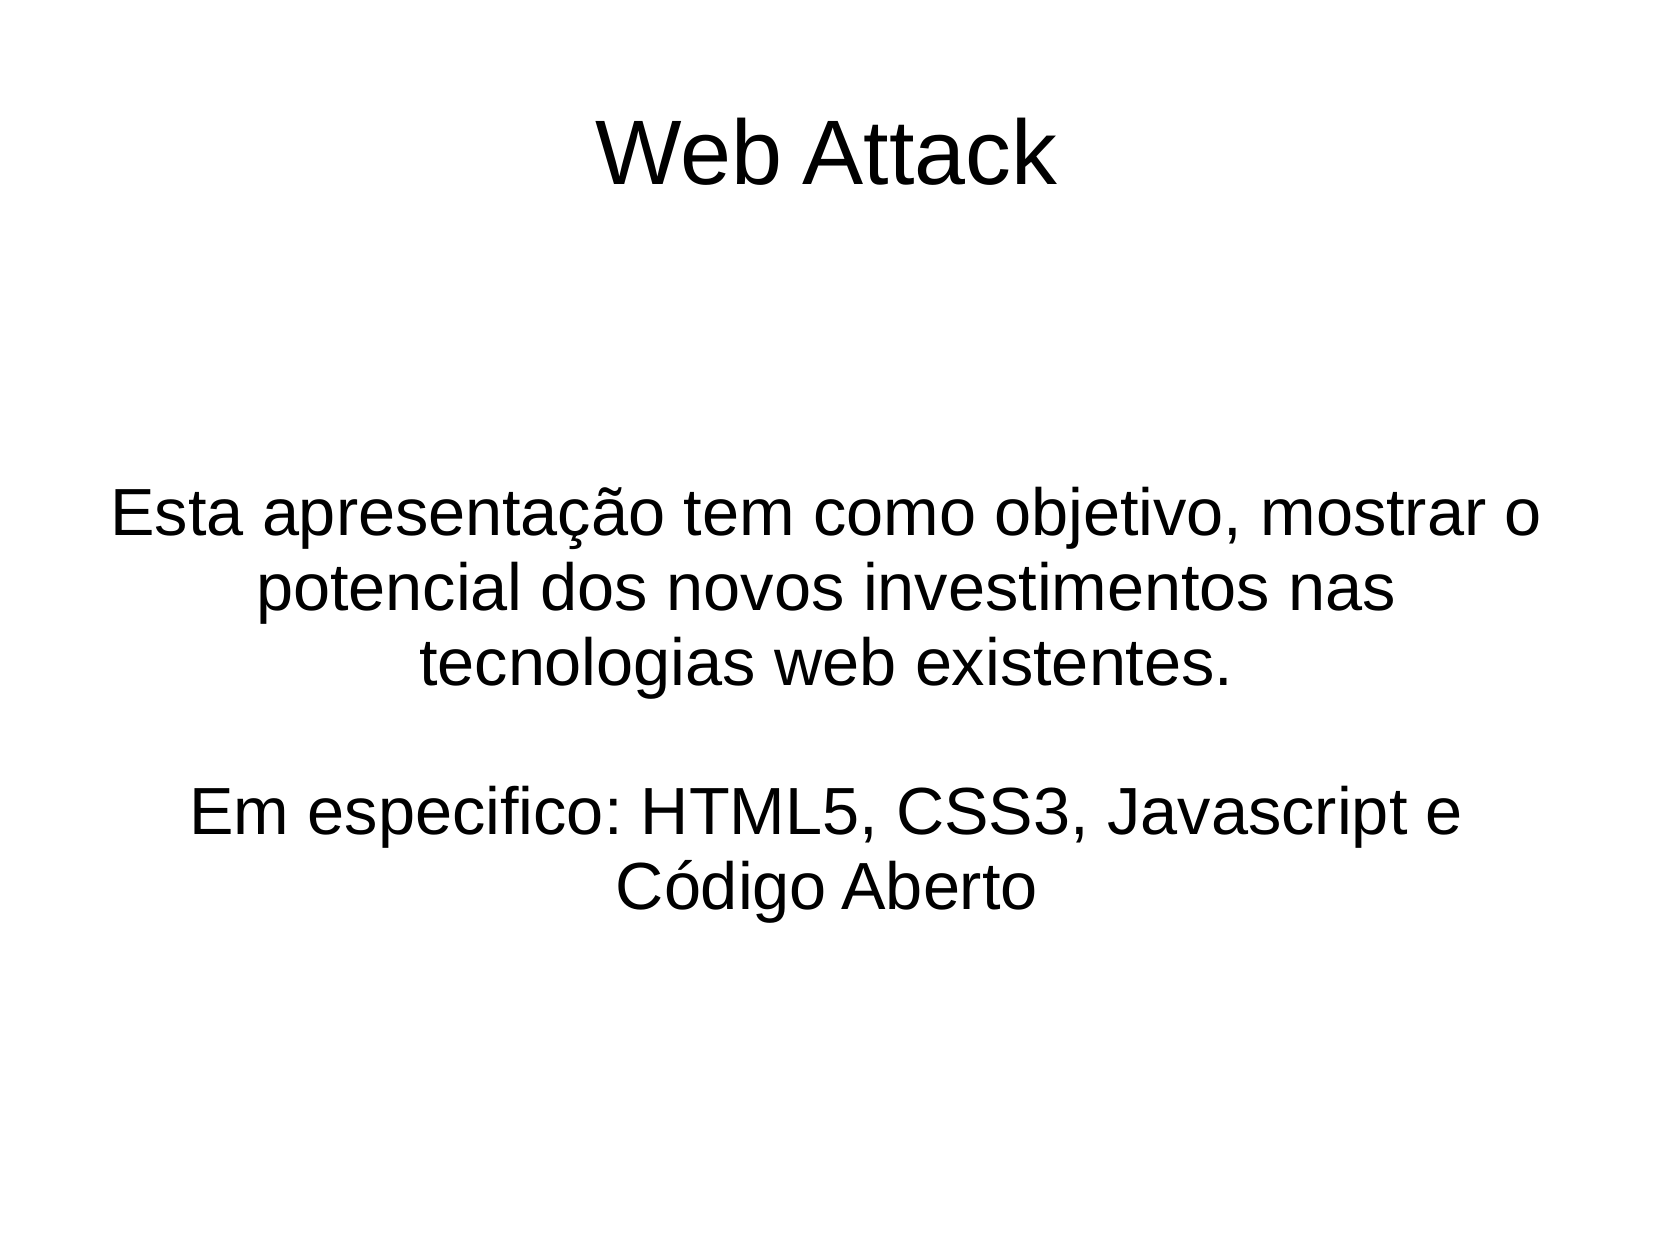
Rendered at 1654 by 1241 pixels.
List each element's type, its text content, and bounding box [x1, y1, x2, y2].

title Web Attack [82, 49, 1571, 257]
subtitle Esta apresentação tem como objetivo, mostrar o potencial dos novos investimentos nas tecnologias web existentes. Em especifico: HTML5, CSS3, Javascript e Código Aberto [82, 290, 1571, 1109]
